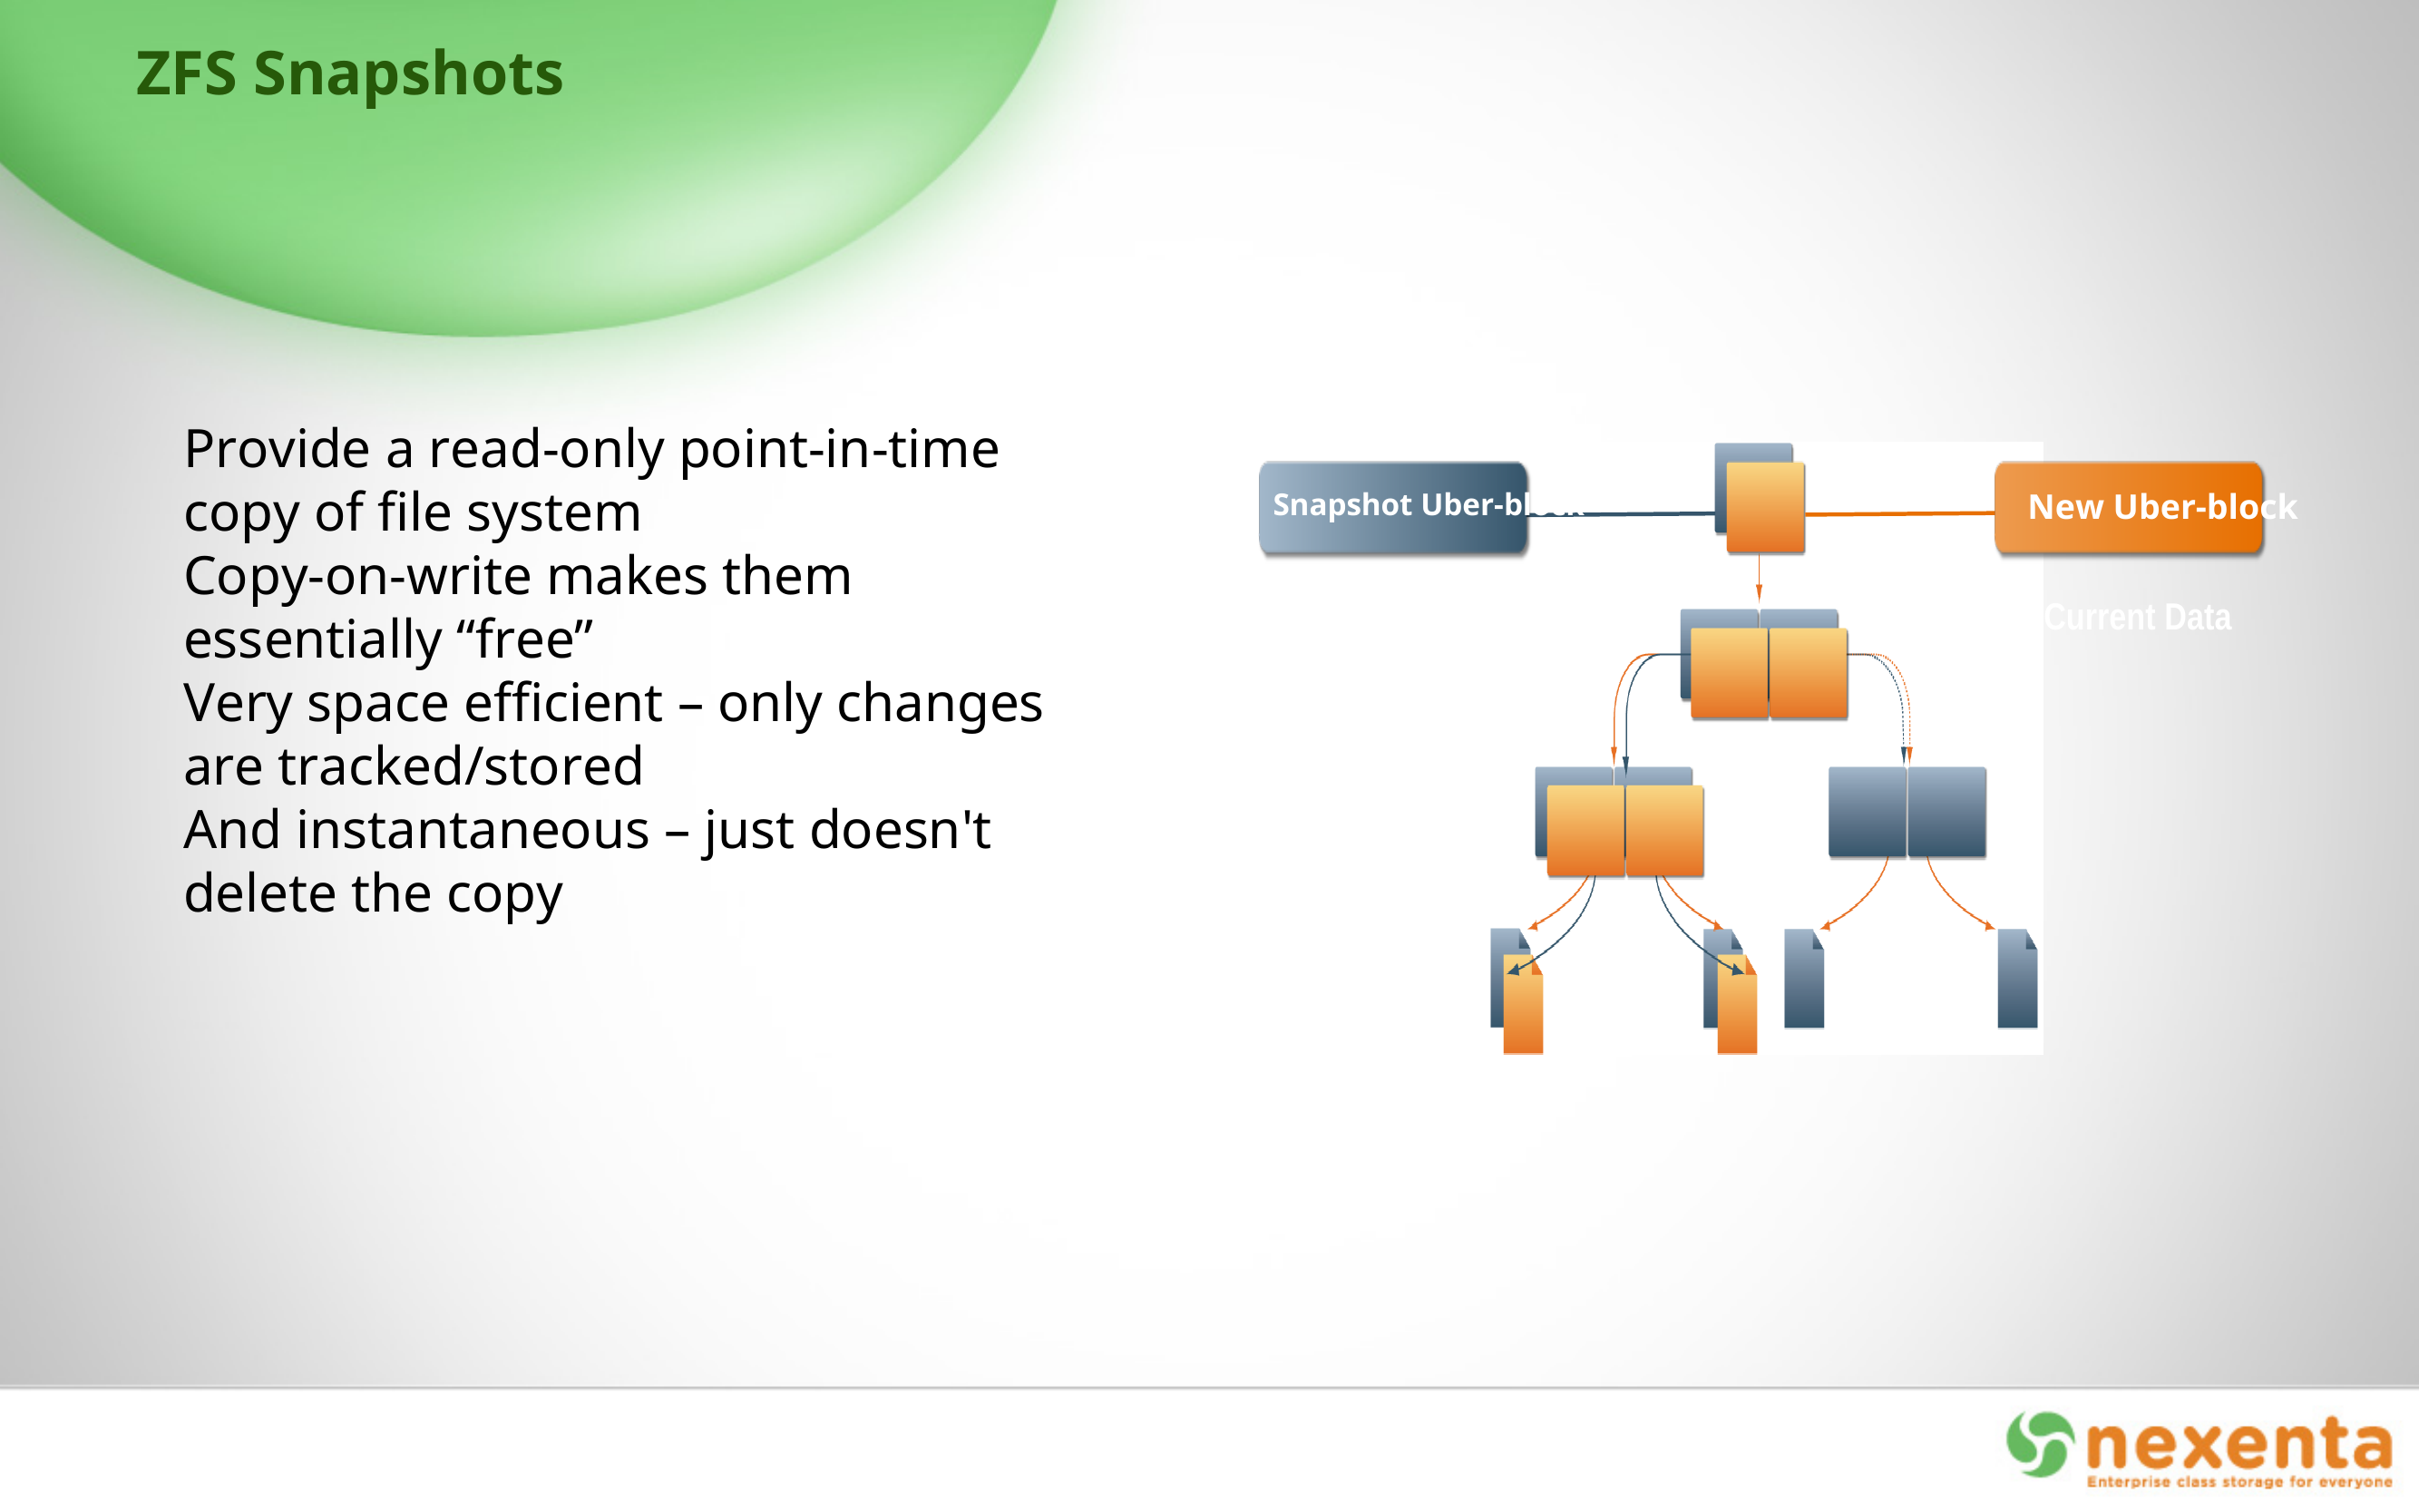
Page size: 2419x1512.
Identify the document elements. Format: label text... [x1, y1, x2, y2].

picture [0, 0, 2419, 1512]
text_box Provide a read-only point-in-time copy of file system Copy-on-write makes them essentially “free” Very space efficient – only changes are tracked/stored And instantaneous – just doesn't delete the copy [170, 408, 1123, 1021]
text_box Current Data [2024, 511, 2251, 718]
text_box Snapshot Uber-block [1278, 478, 1580, 560]
text_box New Uber-block [2047, 478, 2279, 560]
text_box ZFS Snapshots [135, 34, 978, 219]
